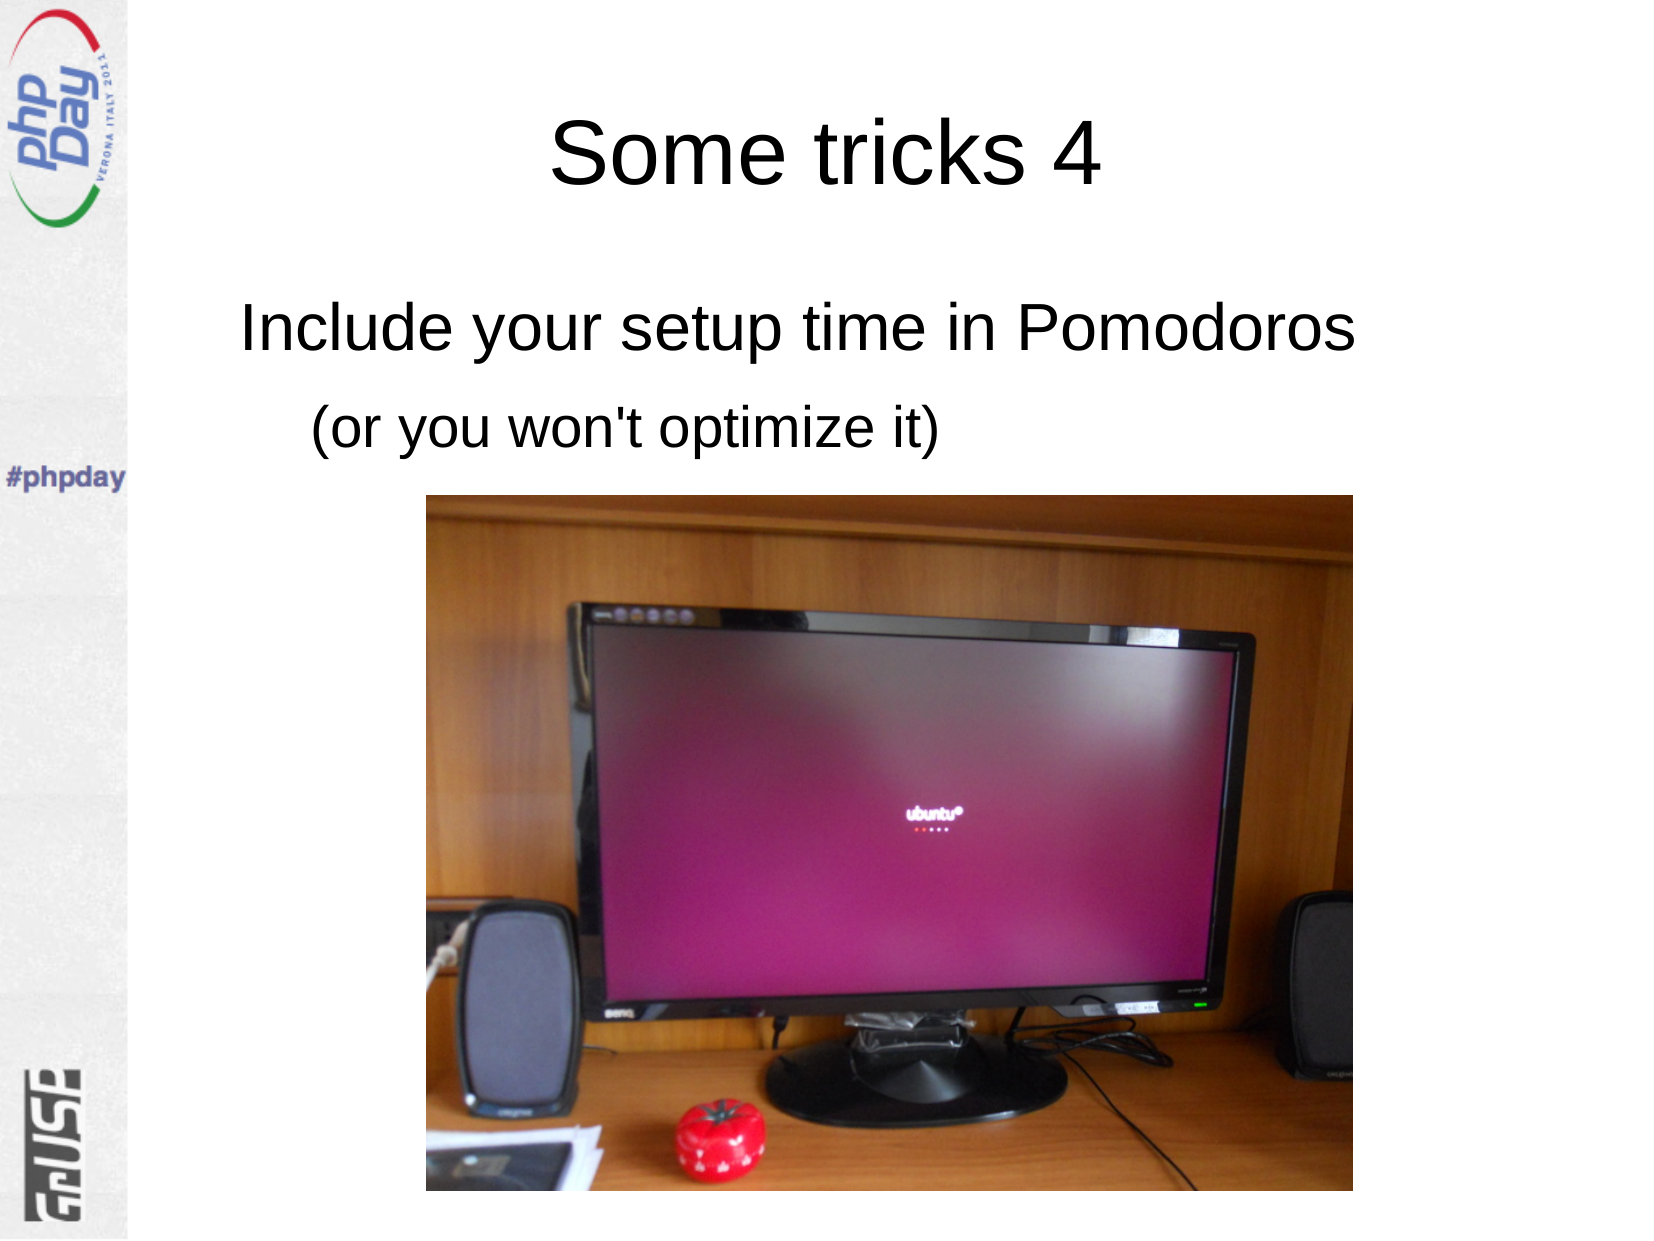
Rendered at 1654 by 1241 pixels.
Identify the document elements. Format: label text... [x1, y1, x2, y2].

title Some tricks 4 [82, 49, 1571, 257]
list Include your setup time in Pomodoros (or you won't optimize it) [168, 290, 1571, 1109]
picture [0, 0, 1654, 1241]
